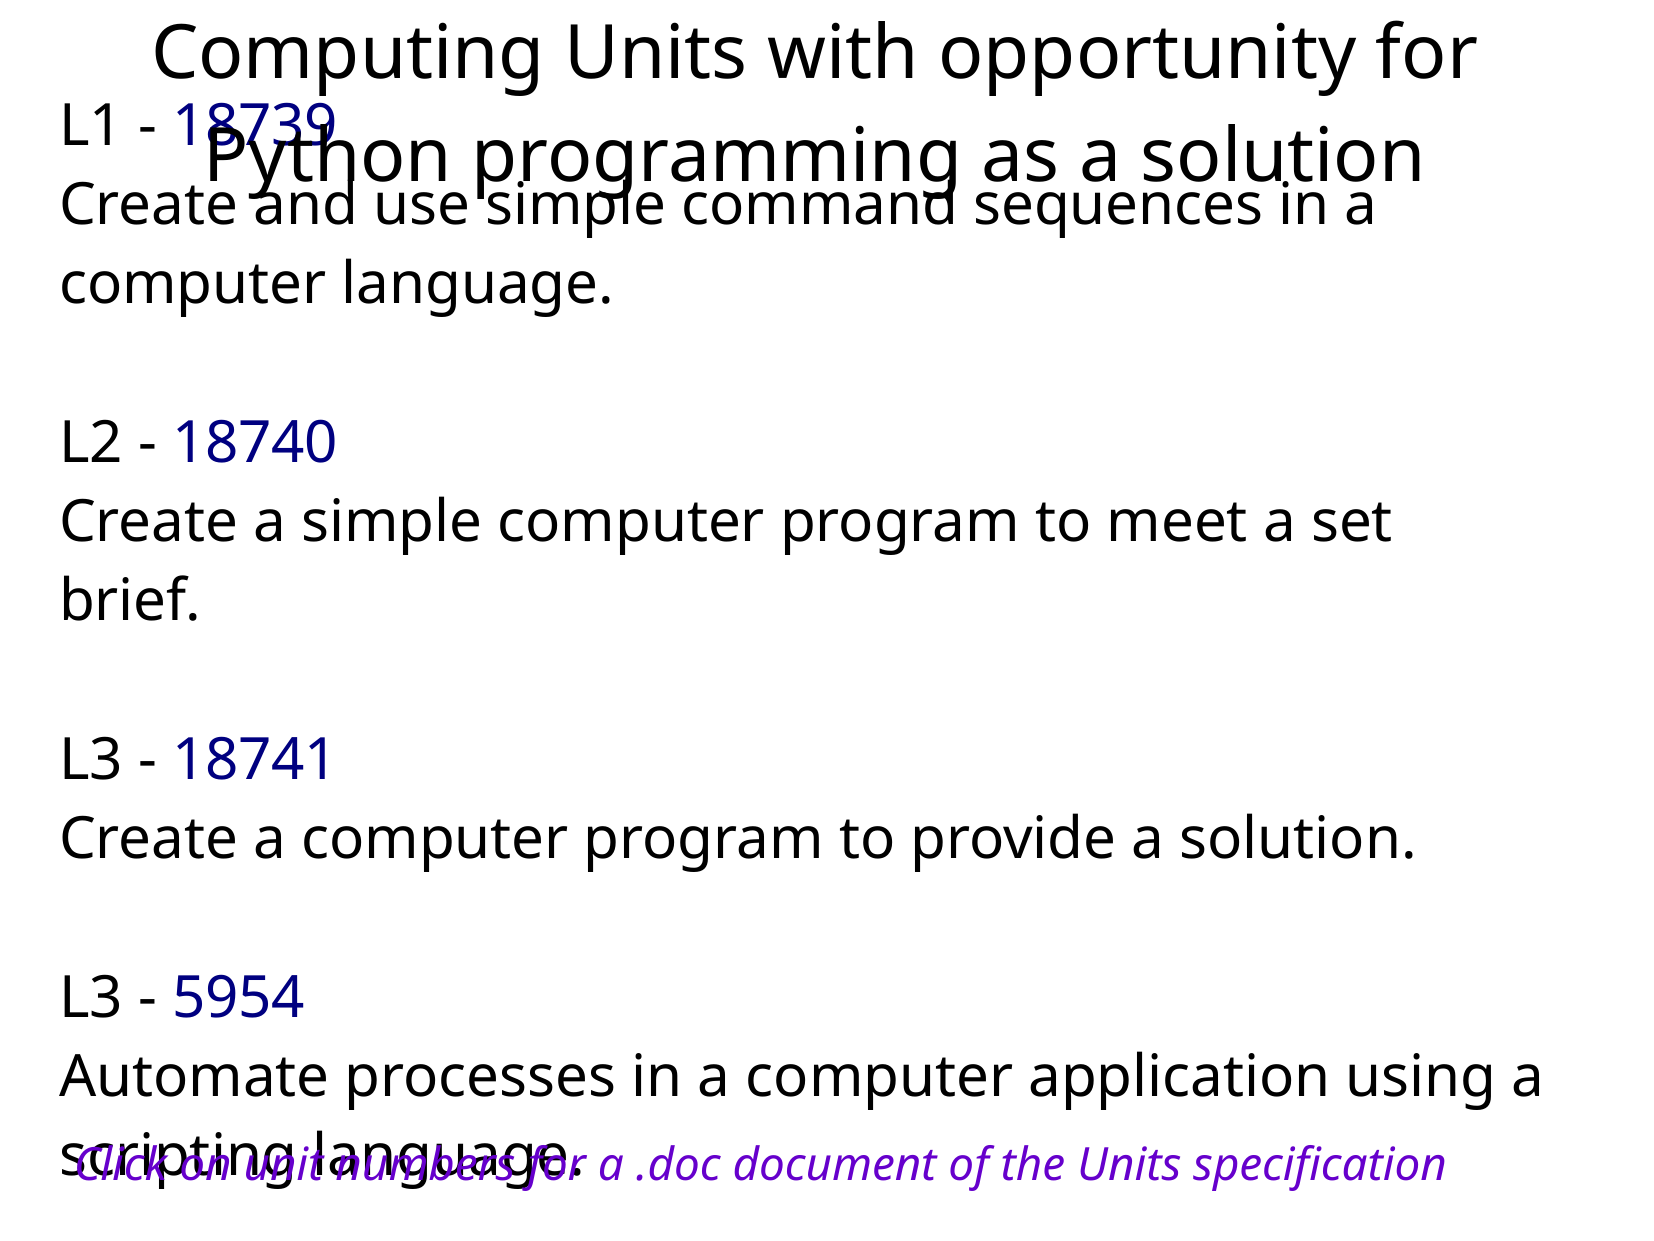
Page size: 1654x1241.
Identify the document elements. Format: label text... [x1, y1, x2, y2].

title L1 - 18739 Create and use simple command sequences in a computer language. L2 - 18740 Create a simple computer program to meet a set brief. L3 - 18741 Create a computer program to provide a solution. L3 - 5954 Automate processes in a computer application using a scripting language. [59, 200, 1548, 1075]
text_box Click on unit numbers for a .doc document of the Units specification [59, 1124, 1630, 1205]
title Computing Units with opportunity for Python programming as a solution [70, 18, 1560, 184]
